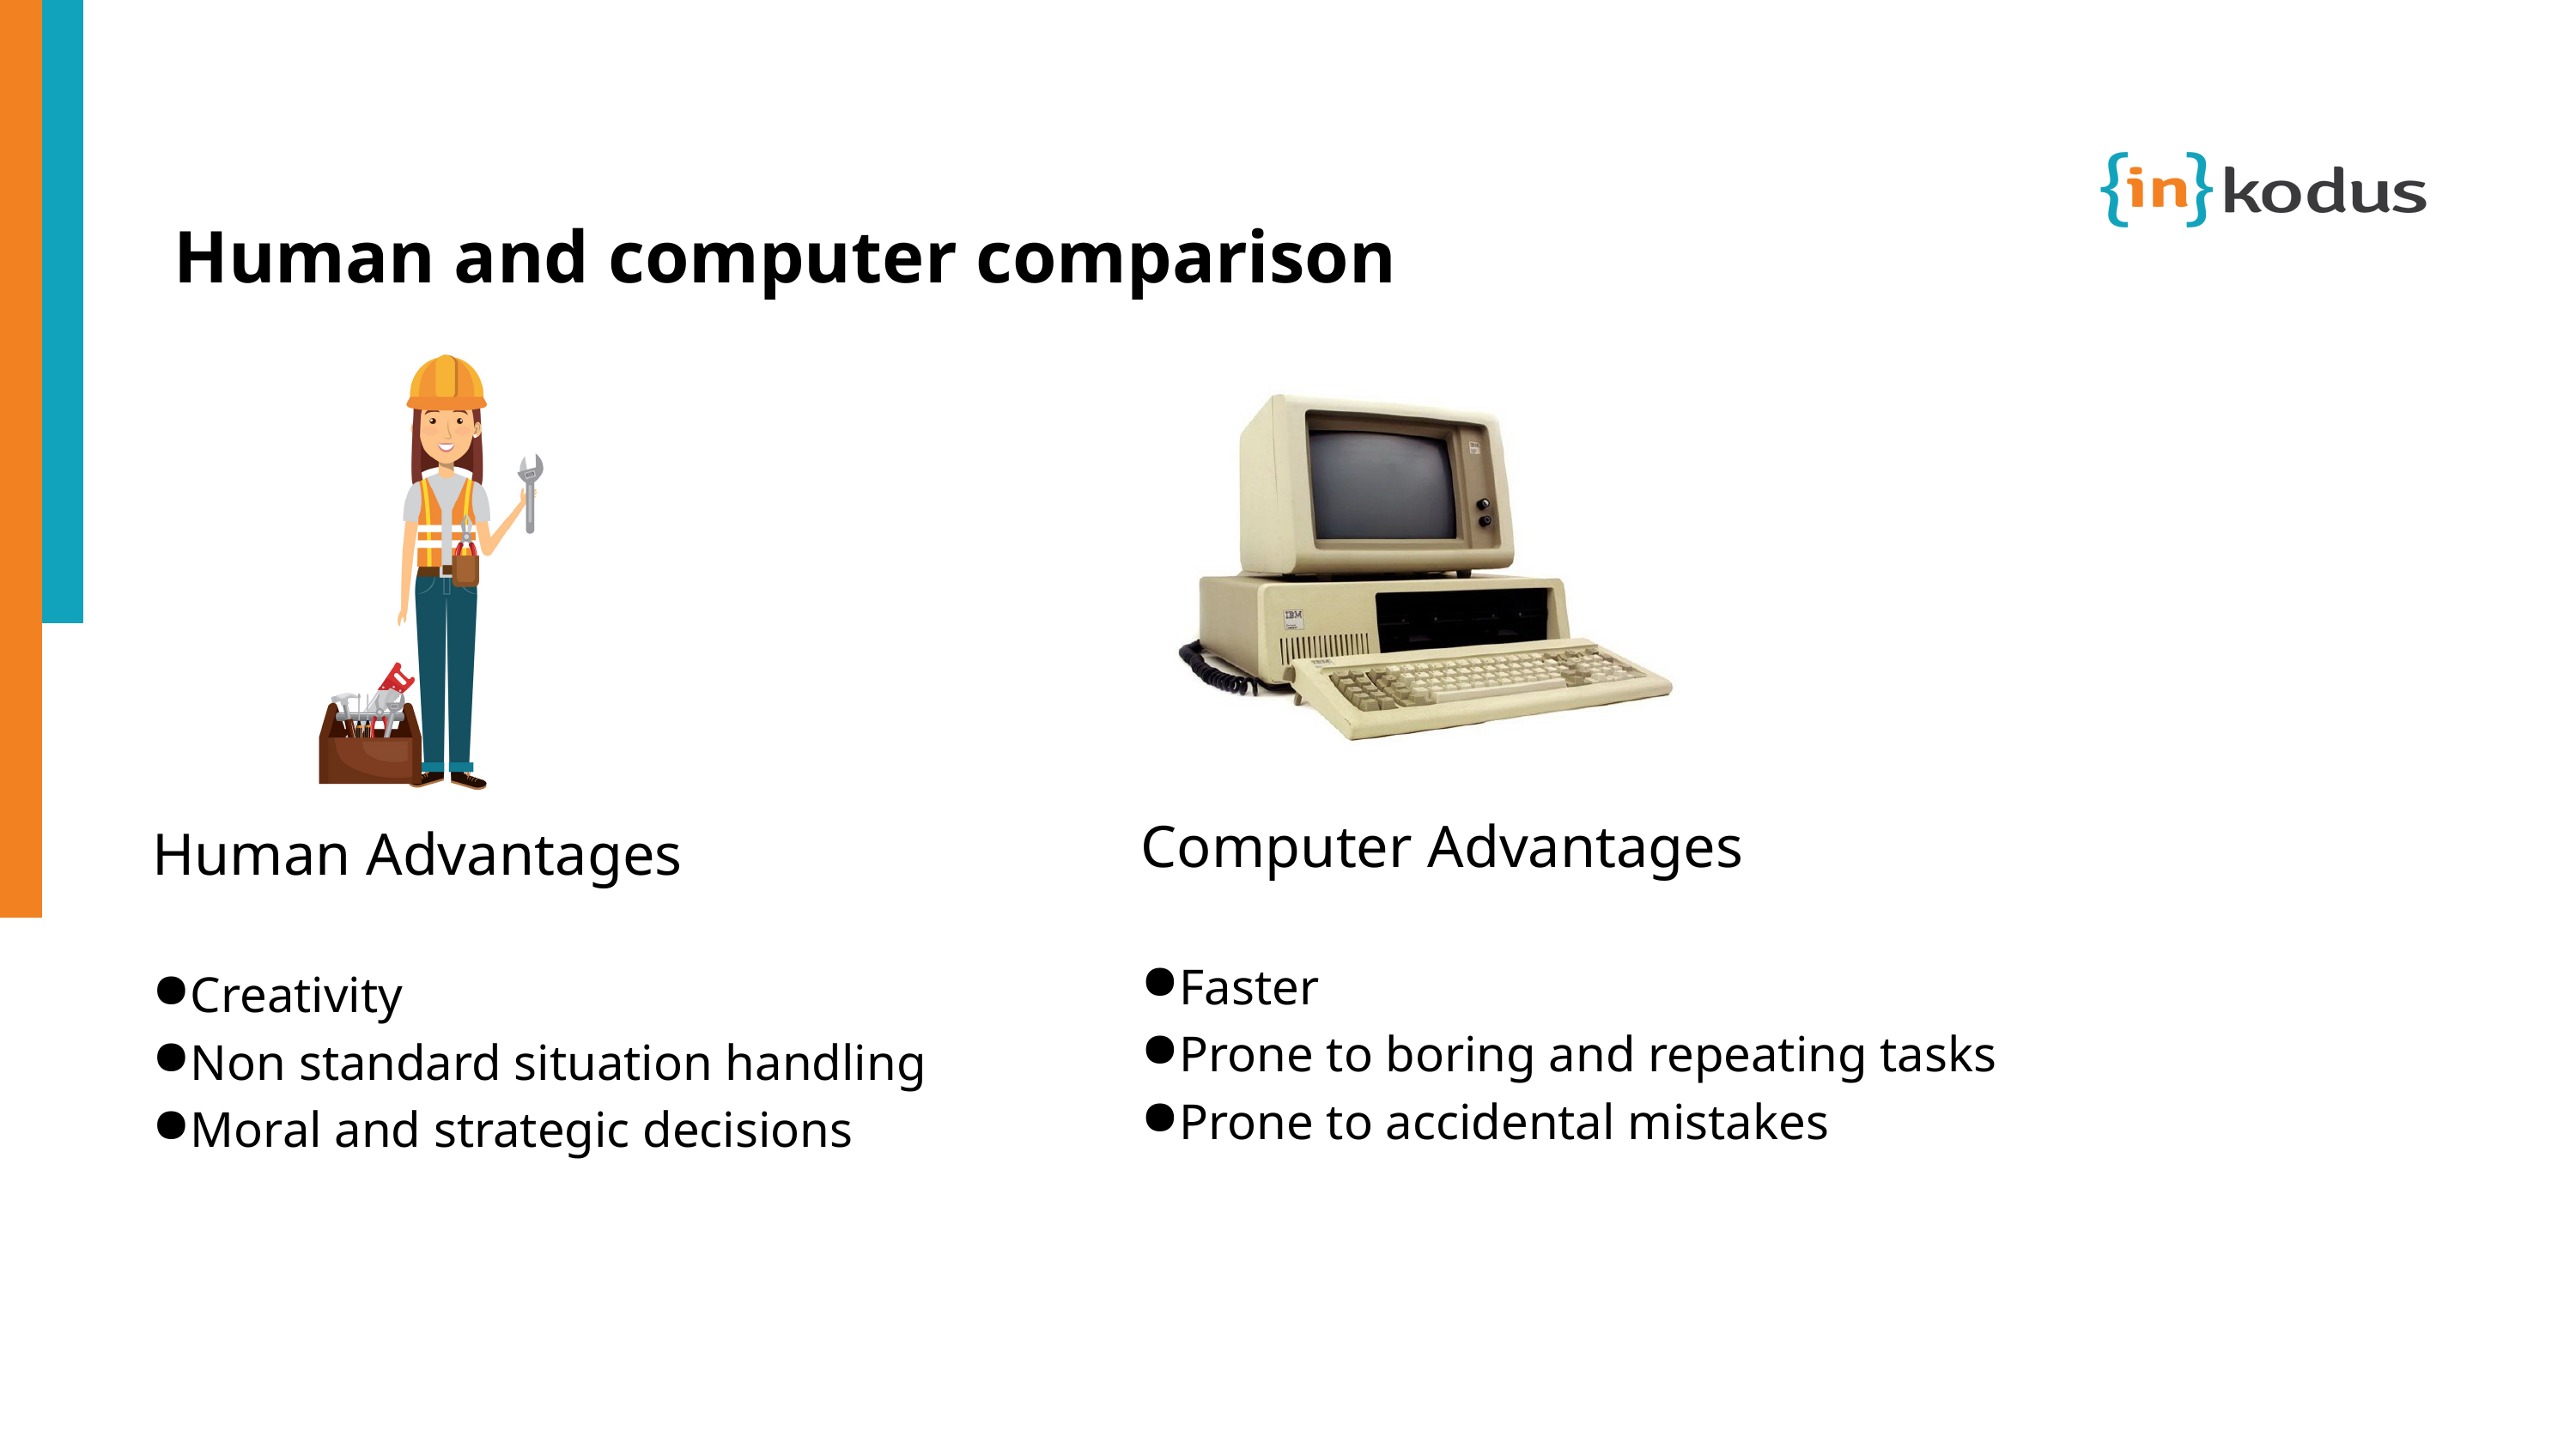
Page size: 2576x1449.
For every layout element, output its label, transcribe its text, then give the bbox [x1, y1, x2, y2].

picture [1140, 350, 1722, 786]
picture [278, 355, 584, 790]
text_box Human and computer comparison [173, 197, 1705, 298]
text_box [0, 0, 83, 918]
text_box Computer Advantages Faster Prone to boring and repeating tasks Prone to accidental mistakes [1140, 810, 2003, 1217]
text_box [2093, 144, 2432, 234]
text_box Human Advantages Creativity Non standard situation handling Moral and strategic decisions [152, 819, 968, 1225]
